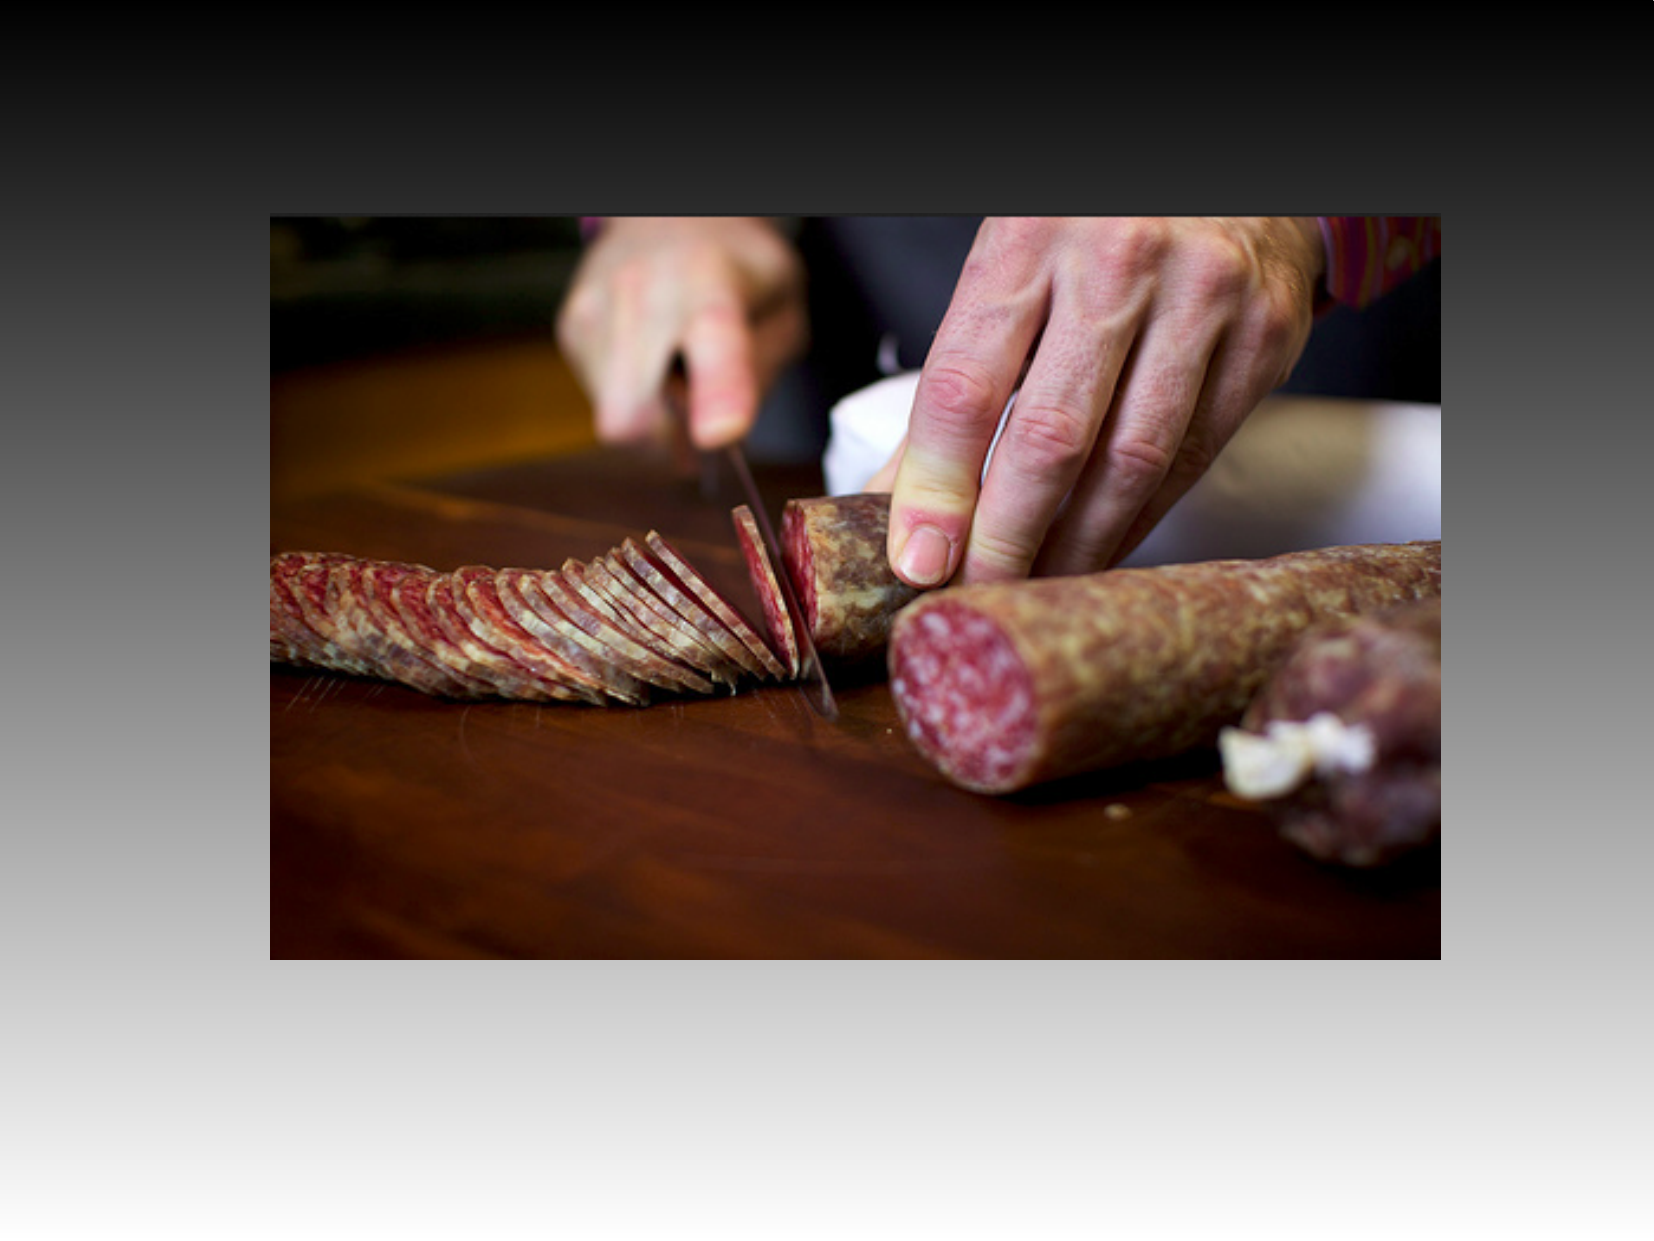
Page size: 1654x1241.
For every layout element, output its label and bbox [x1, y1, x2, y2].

picture [270, 213, 1441, 961]
